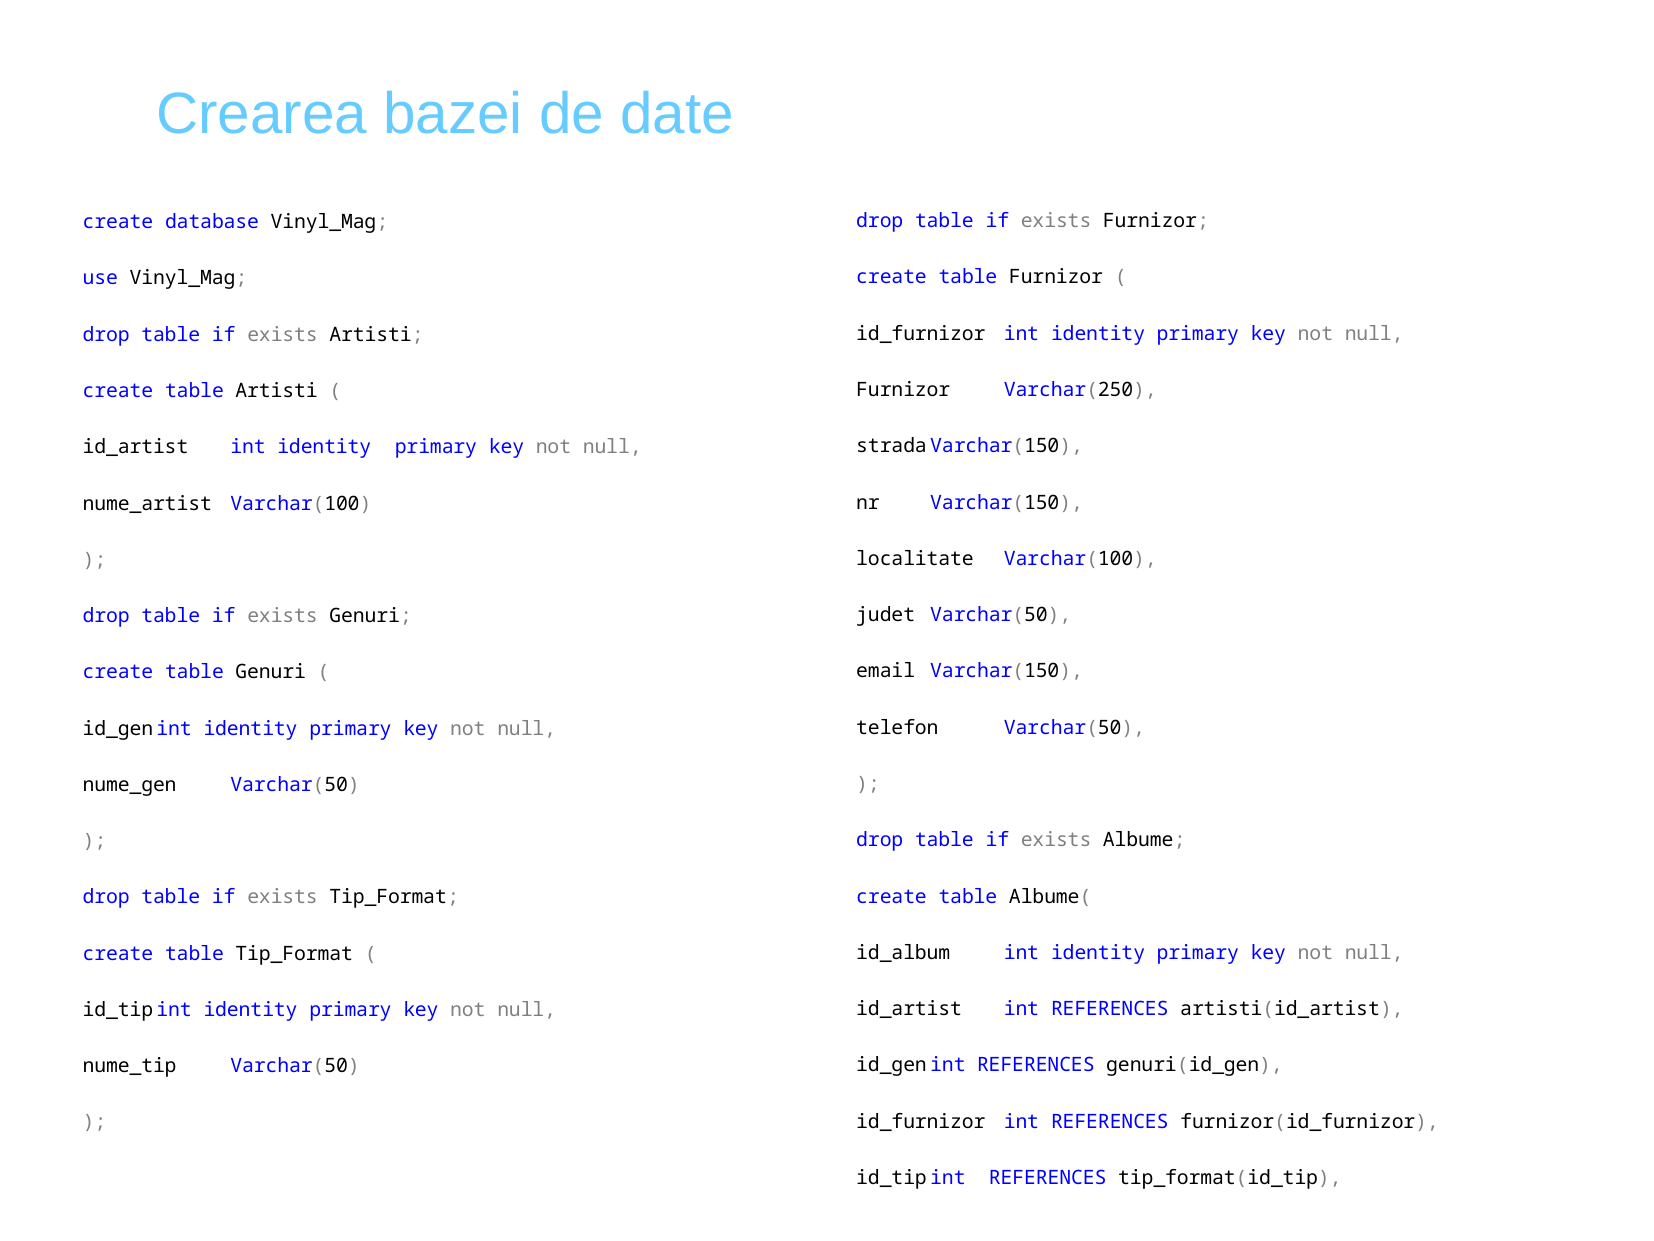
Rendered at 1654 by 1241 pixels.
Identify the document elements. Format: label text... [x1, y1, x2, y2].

title Crearea bazei de date [82, 49, 1571, 178]
list drop table if exists Furnizor; create table Furnizor ( id_furnizor int identity primary key not null, Furnizor Varchar(250), strada Varchar(150), nr Varchar(150), localitate Varchar(100), judet Varchar(50), email Varchar(150), telefon Varchar(50), ); drop table if exists Albume; create table Albume( id_album int identity primary key not null, id_artist int REFERENCES artisti(id_artist), id_gen int REFERENCES genuri(id_gen), id_furnizor int REFERENCES furnizor(id_furnizor), id_tip int REFERENCES tip_format(id_tip), [856, 206, 1583, 1128]
list create database Vinyl_Mag; use Vinyl_Mag; drop table if exists Artisti; create table Artisti ( id_artist int identity primary key not null, nume_artist Varchar(100) ); drop table if exists Genuri; create table Genuri ( id_gen int identity primary key not null, nume_gen Varchar(50) ); drop table if exists Tip_Format; create table Tip_Format ( id_tip int identity primary key not null, nume_tip Varchar(50) ); [82, 207, 809, 1076]
